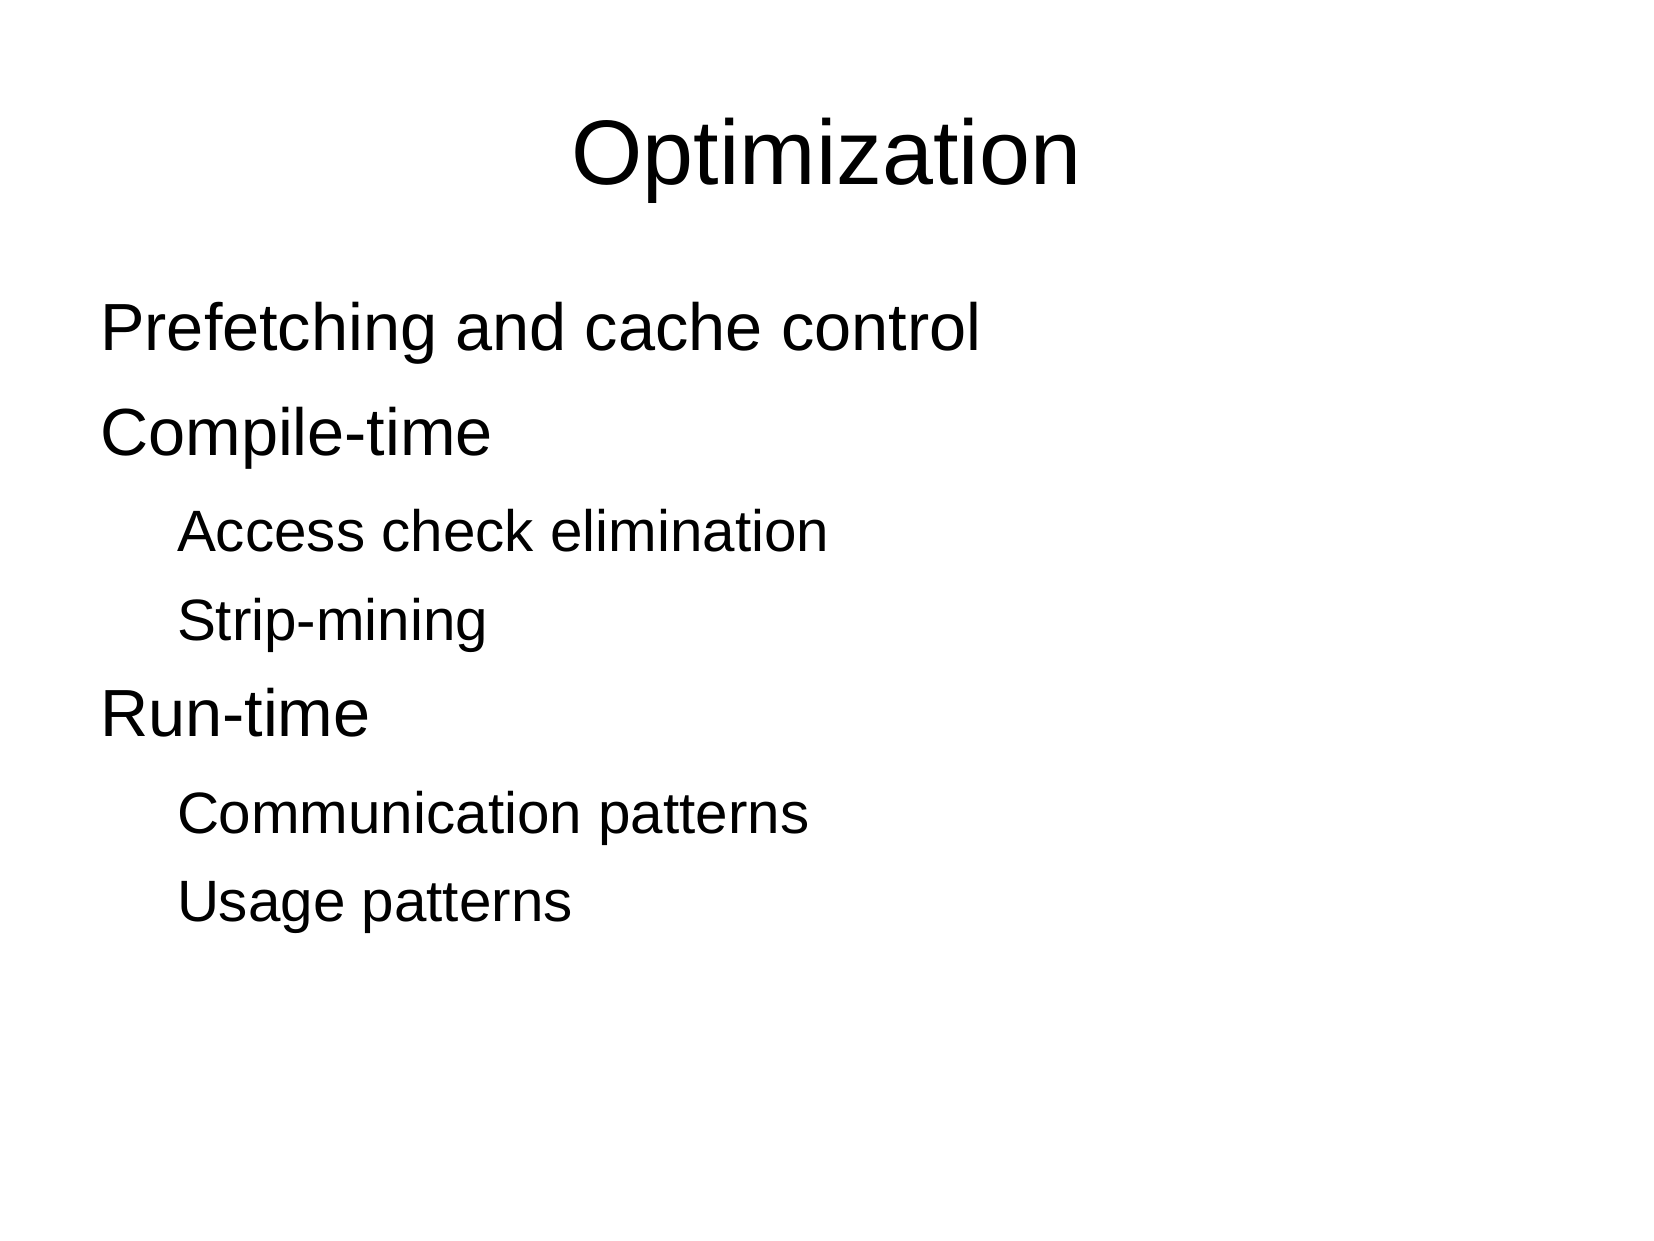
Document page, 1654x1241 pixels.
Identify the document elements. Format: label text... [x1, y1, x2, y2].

title Optimization [82, 56, 1571, 250]
list Prefetching and cache control Compile-time Access check elimination Strip-mining Run-time Communication patterns Usage patterns [82, 290, 1571, 1094]
